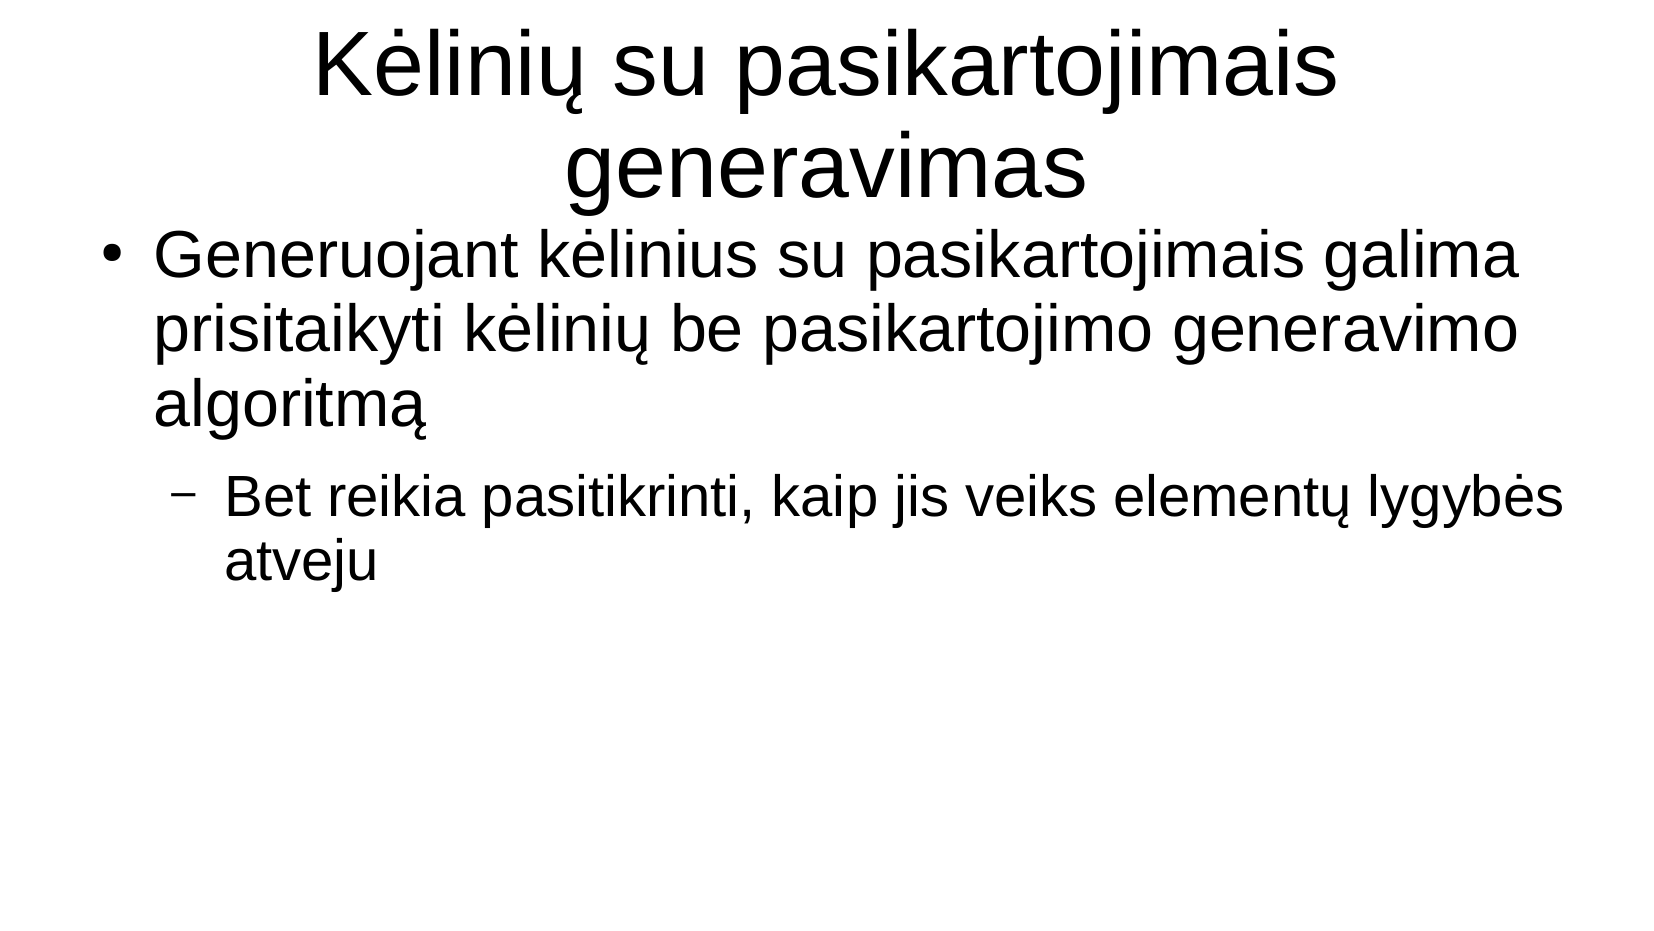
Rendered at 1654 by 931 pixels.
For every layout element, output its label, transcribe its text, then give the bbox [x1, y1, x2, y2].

list Generuojant kėlinius su pasikartojimais galima prisitaikyti kėlinių be pasikartojimo generavimo algoritmą Bet reikia pasitikrinti, kaip jis veiks elementų lygybės atveju [82, 217, 1571, 757]
title Kėlinių su pasikartojimais generavimas [82, 12, 1571, 217]
